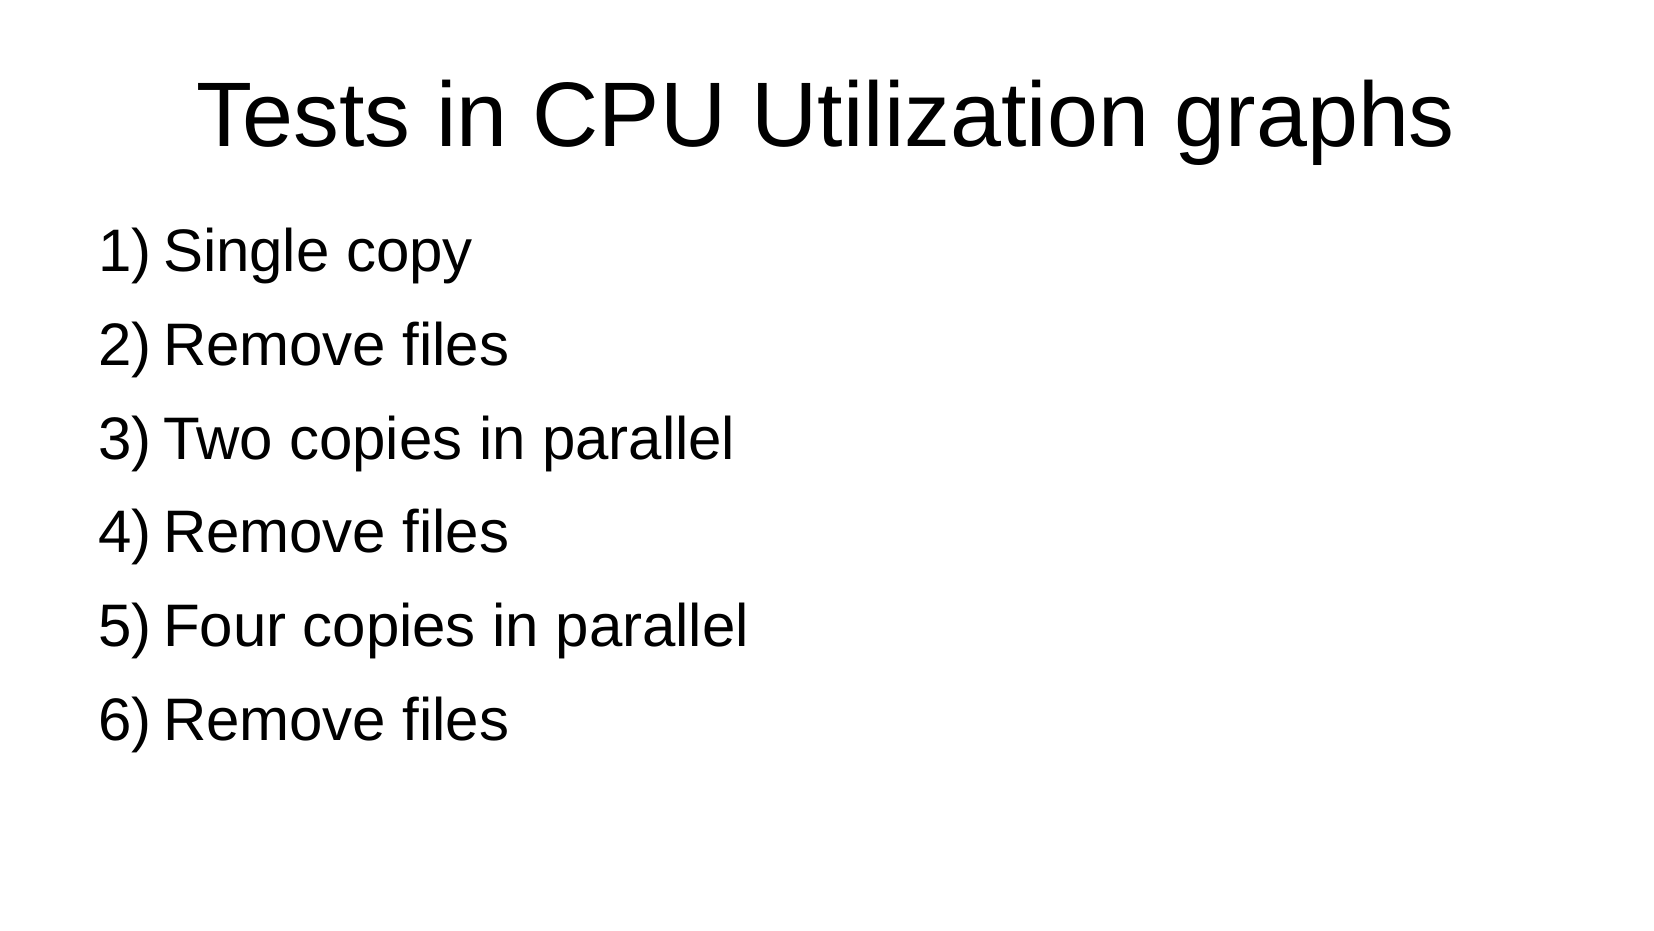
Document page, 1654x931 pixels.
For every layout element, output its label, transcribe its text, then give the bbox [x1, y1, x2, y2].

list Single copy Remove files Two copies in parallel Remove files Four copies in parallel Remove files [82, 217, 1571, 758]
title Tests in CPU Utilization graphs [82, 37, 1571, 193]
